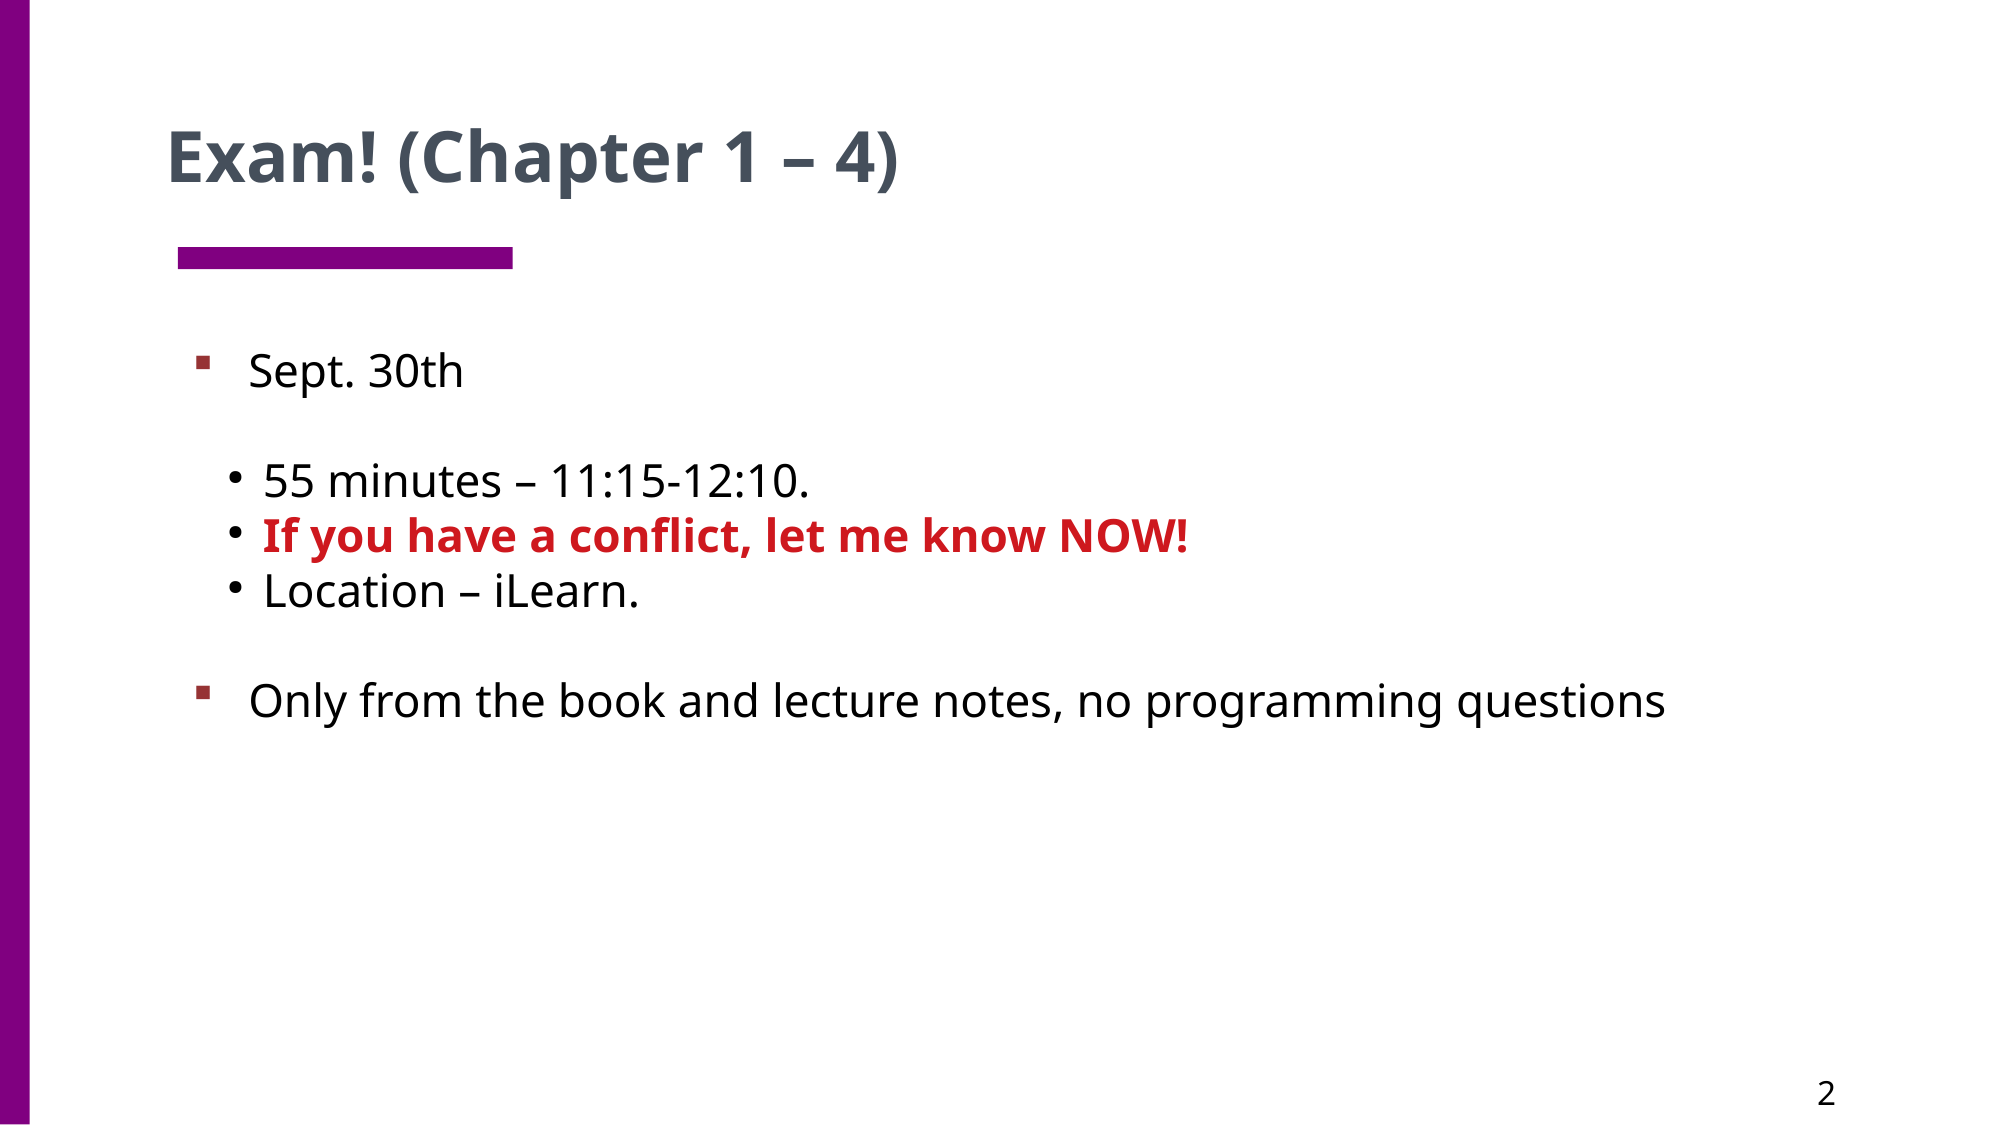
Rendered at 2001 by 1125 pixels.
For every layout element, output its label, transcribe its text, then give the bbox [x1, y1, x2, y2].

text_box Sept. 30th 55 minutes – 11:15-12:10. If you have a conflict, let me know NOW! Location – iLearn. Only from the book and lecture notes, no programming questions [177, 326, 1875, 1050]
text_box Exam! (Chapter 1 – 4) [151, 0, 1849, 212]
